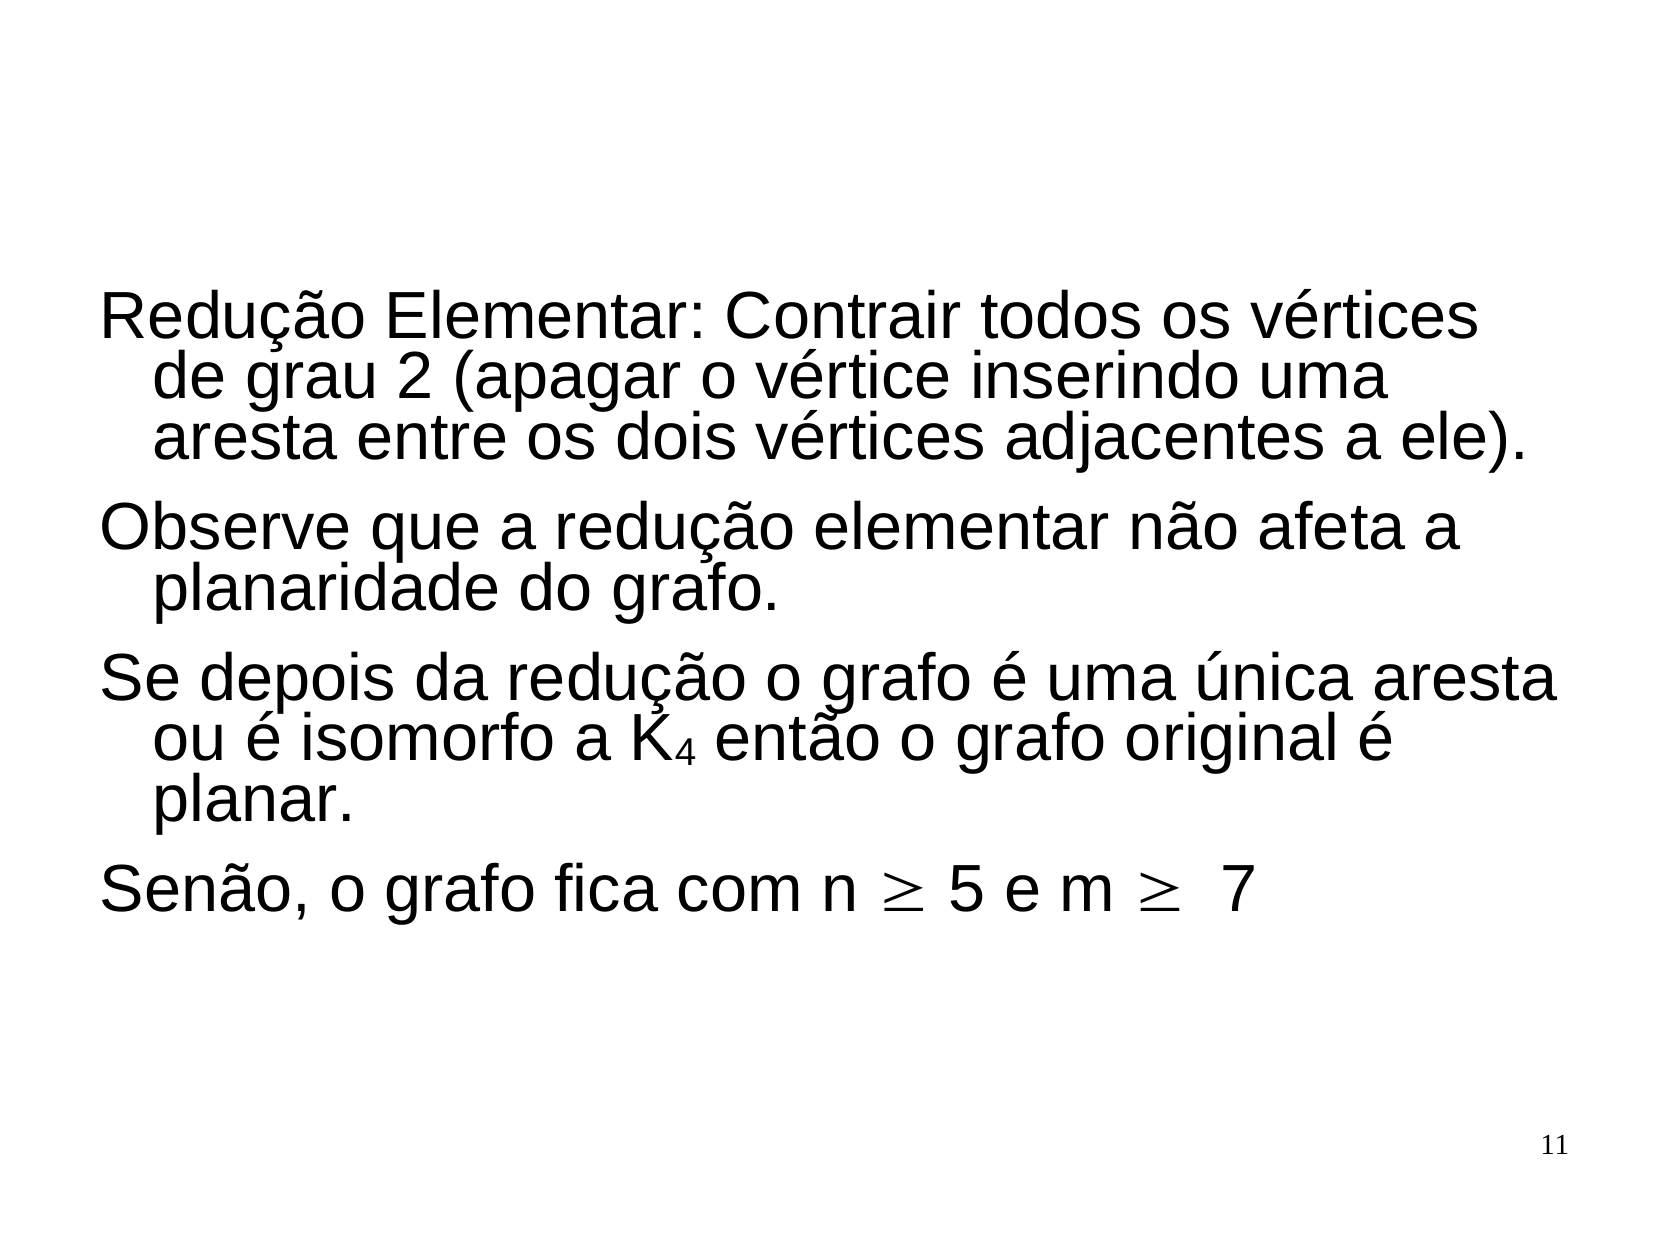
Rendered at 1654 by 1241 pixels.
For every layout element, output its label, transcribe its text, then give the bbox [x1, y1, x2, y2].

list Redução Elementar: Contrair todos os vértices de grau 2 (apagar o vértice inserindo uma aresta entre os dois vértices adjacentes a ele). Observe que a redução elementar não afeta a planaridade do grafo. Se depois da redução o grafo é uma única aresta ou é isomorfo a K4 então o grafo original é planar. Senão, o grafo fica com n  5 e m  7 [82, 290, 1571, 1094]
